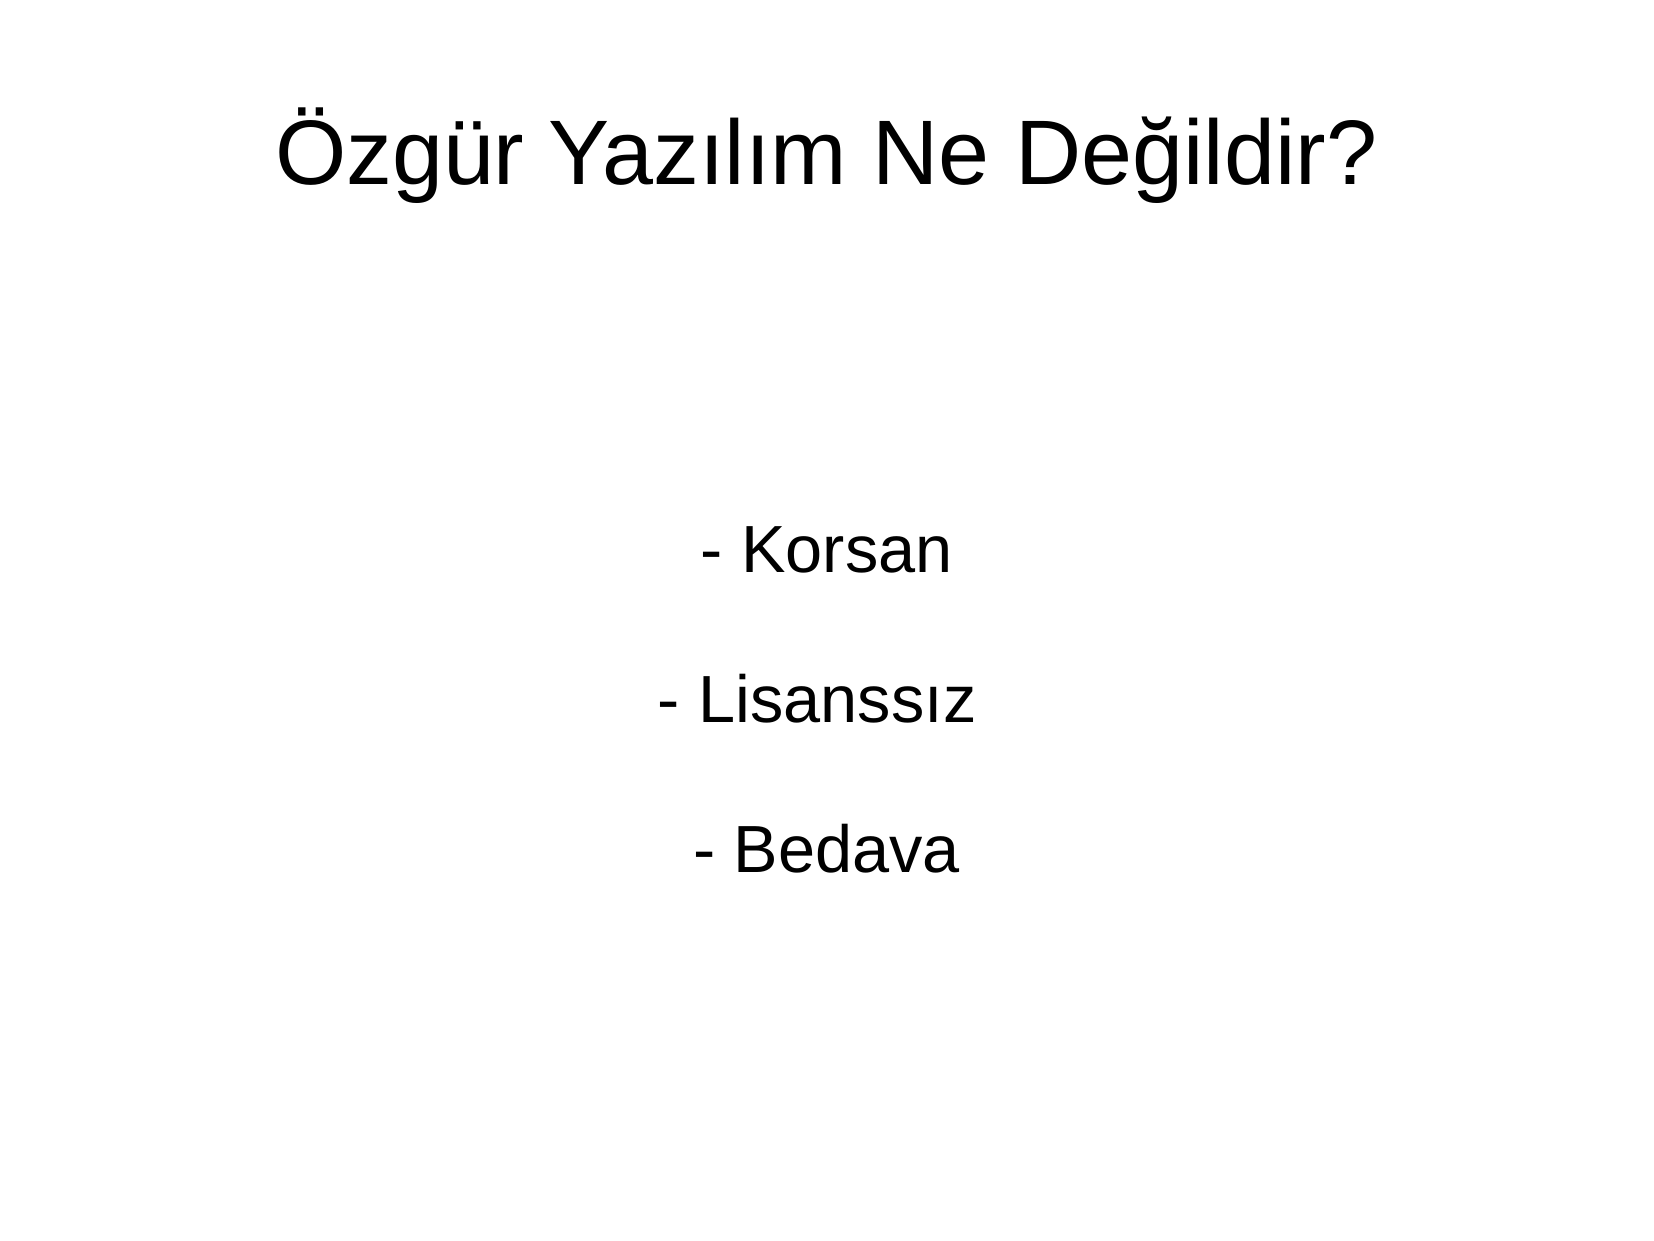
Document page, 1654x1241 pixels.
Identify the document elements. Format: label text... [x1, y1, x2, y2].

title Özgür Yazılım Ne Değildir? [82, 49, 1571, 257]
subtitle - Korsan - Lisanssız - Bedava [82, 290, 1571, 1109]
